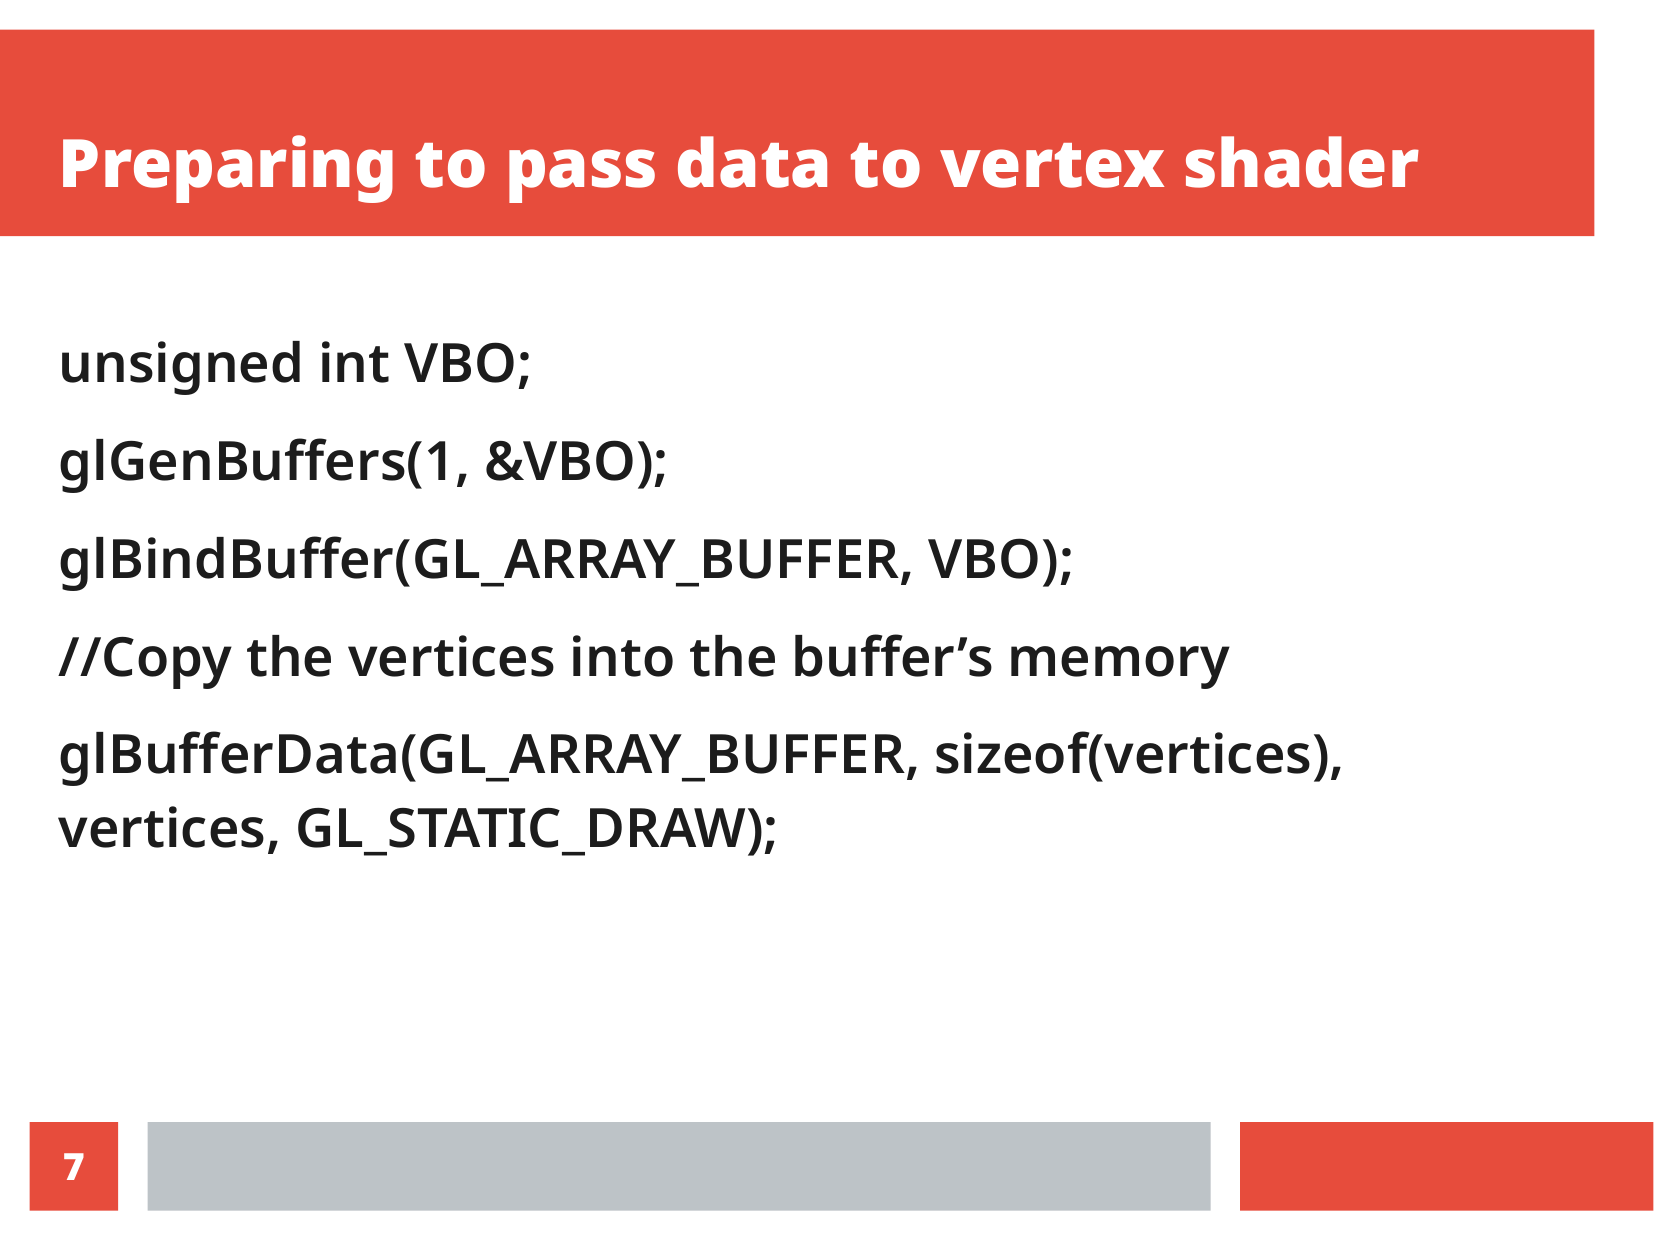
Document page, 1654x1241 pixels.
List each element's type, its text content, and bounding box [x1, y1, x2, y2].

list unsigned int VBO; glGenBuffers(1, &VBO); glBindBuffer(GL_ARRAY_BUFFER, VBO); //Copy the vertices into the buffer’s memory glBufferData(GL_ARRAY_BUFFER, sizeof(vertices), vertices, GL_STATIC_DRAW); [59, 324, 1565, 1093]
title Preparing to pass data to vertex shader [59, 59, 1595, 207]
